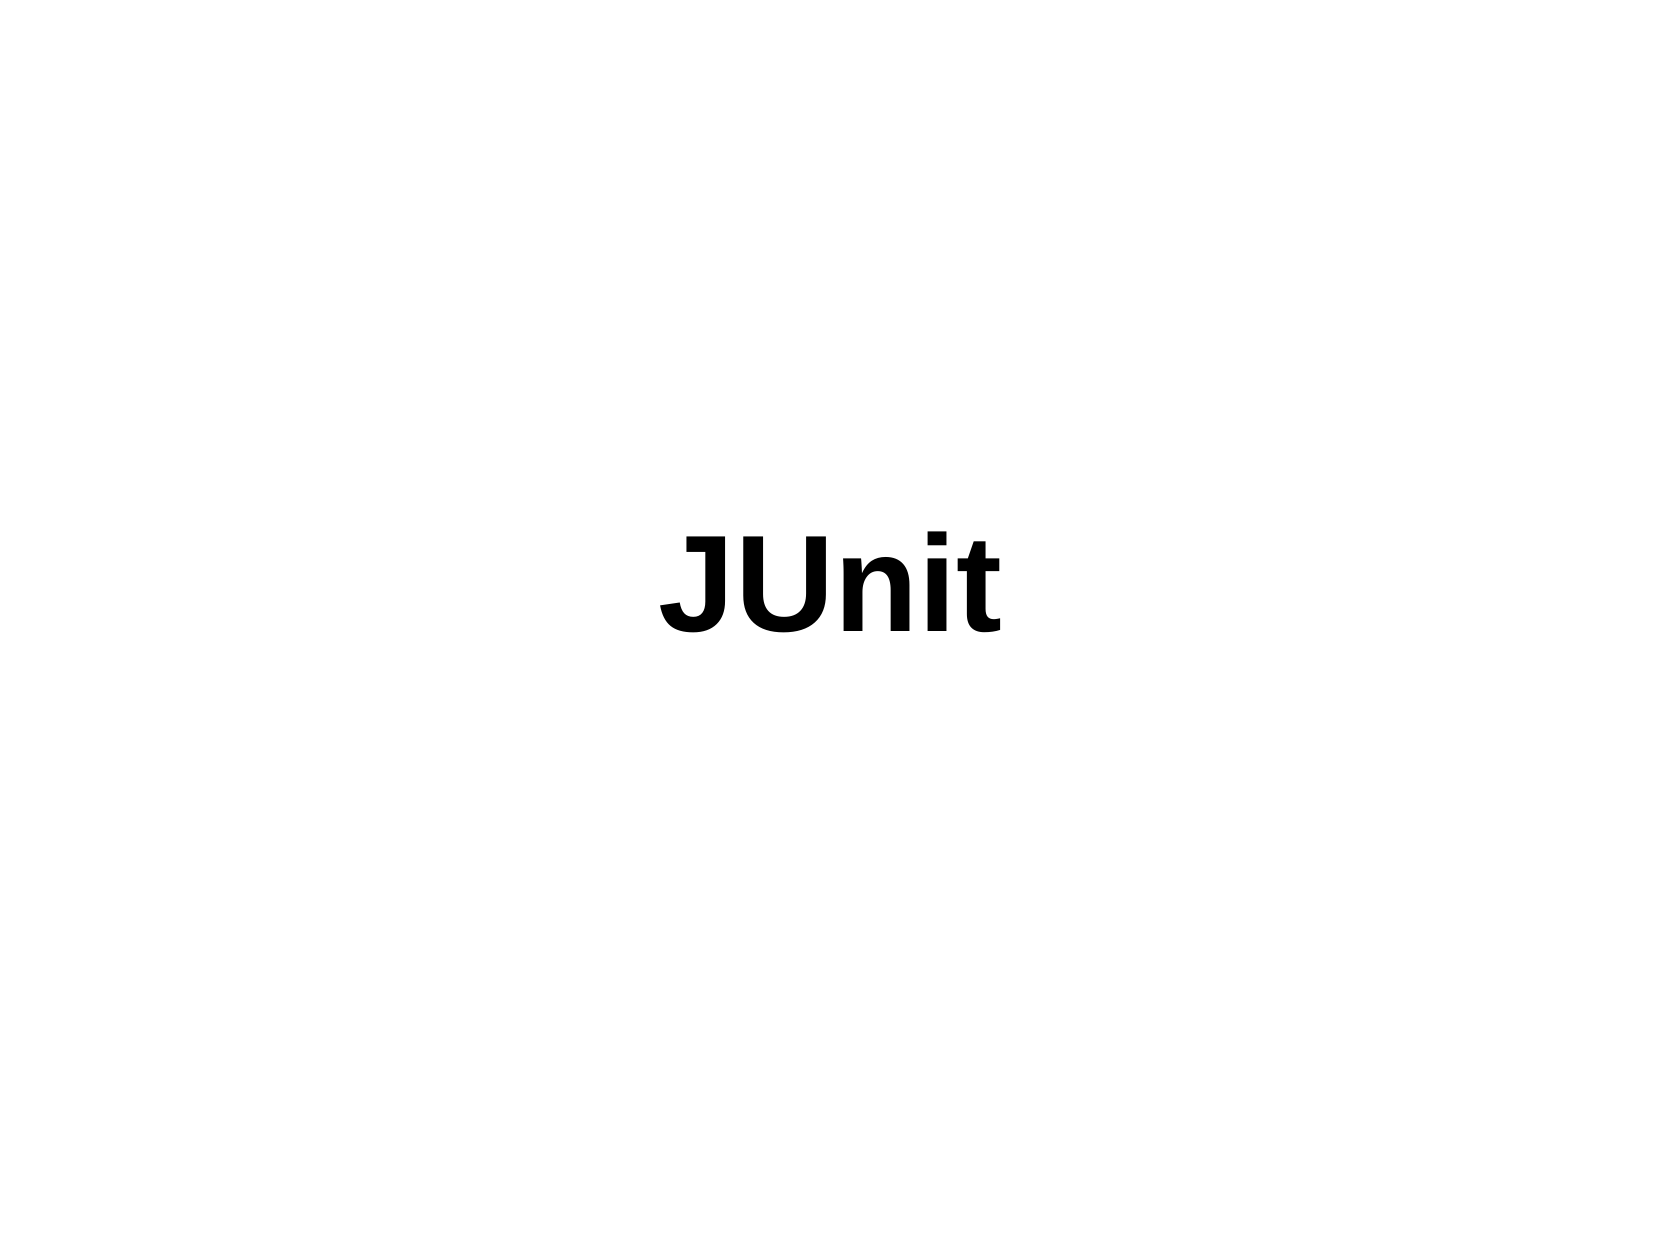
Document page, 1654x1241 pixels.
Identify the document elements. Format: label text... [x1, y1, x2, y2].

title JUnit [86, 480, 1576, 688]
